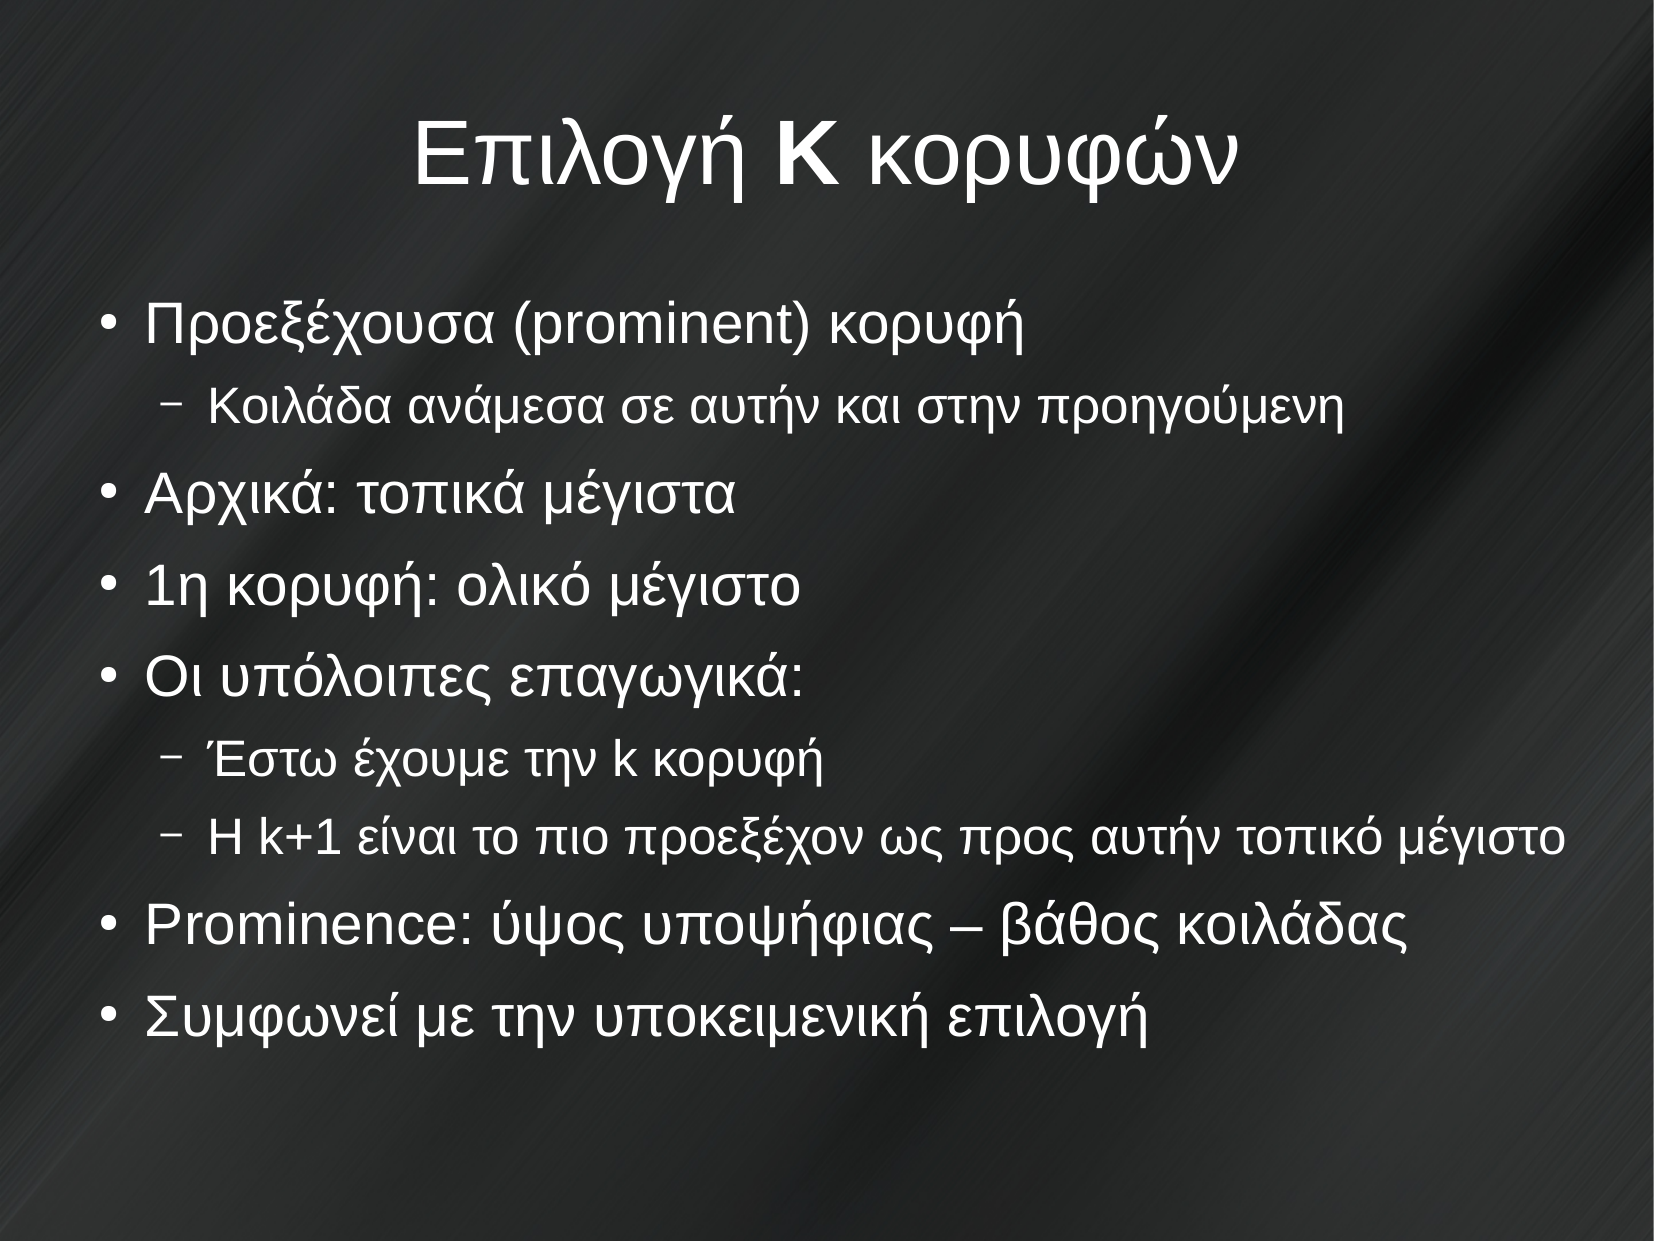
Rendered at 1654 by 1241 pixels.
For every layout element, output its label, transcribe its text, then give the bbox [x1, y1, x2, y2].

picture [0, 0, 1654, 1241]
title Επιλογή Κ κορυφών [82, 49, 1571, 257]
list Προεξέχουσα (prominent) κορυφή Κοιλάδα ανάμεσα σε αυτήν και στην προηγούμενη Αρχικά: τοπικά μέγιστα 1η κορυφή: ολικό μέγιστο Οι υπόλοιπες επαγωγικά: Έστω έχουμε την k κορυφή Η k+1 είναι το πιο προεξέχον ως προς αυτήν τοπικό μέγιστο Prominence: ύψος υποψήφιας – βάθος κοιλάδας Συμφωνεί με την υποκειμενική επιλογή [82, 290, 1606, 1051]
